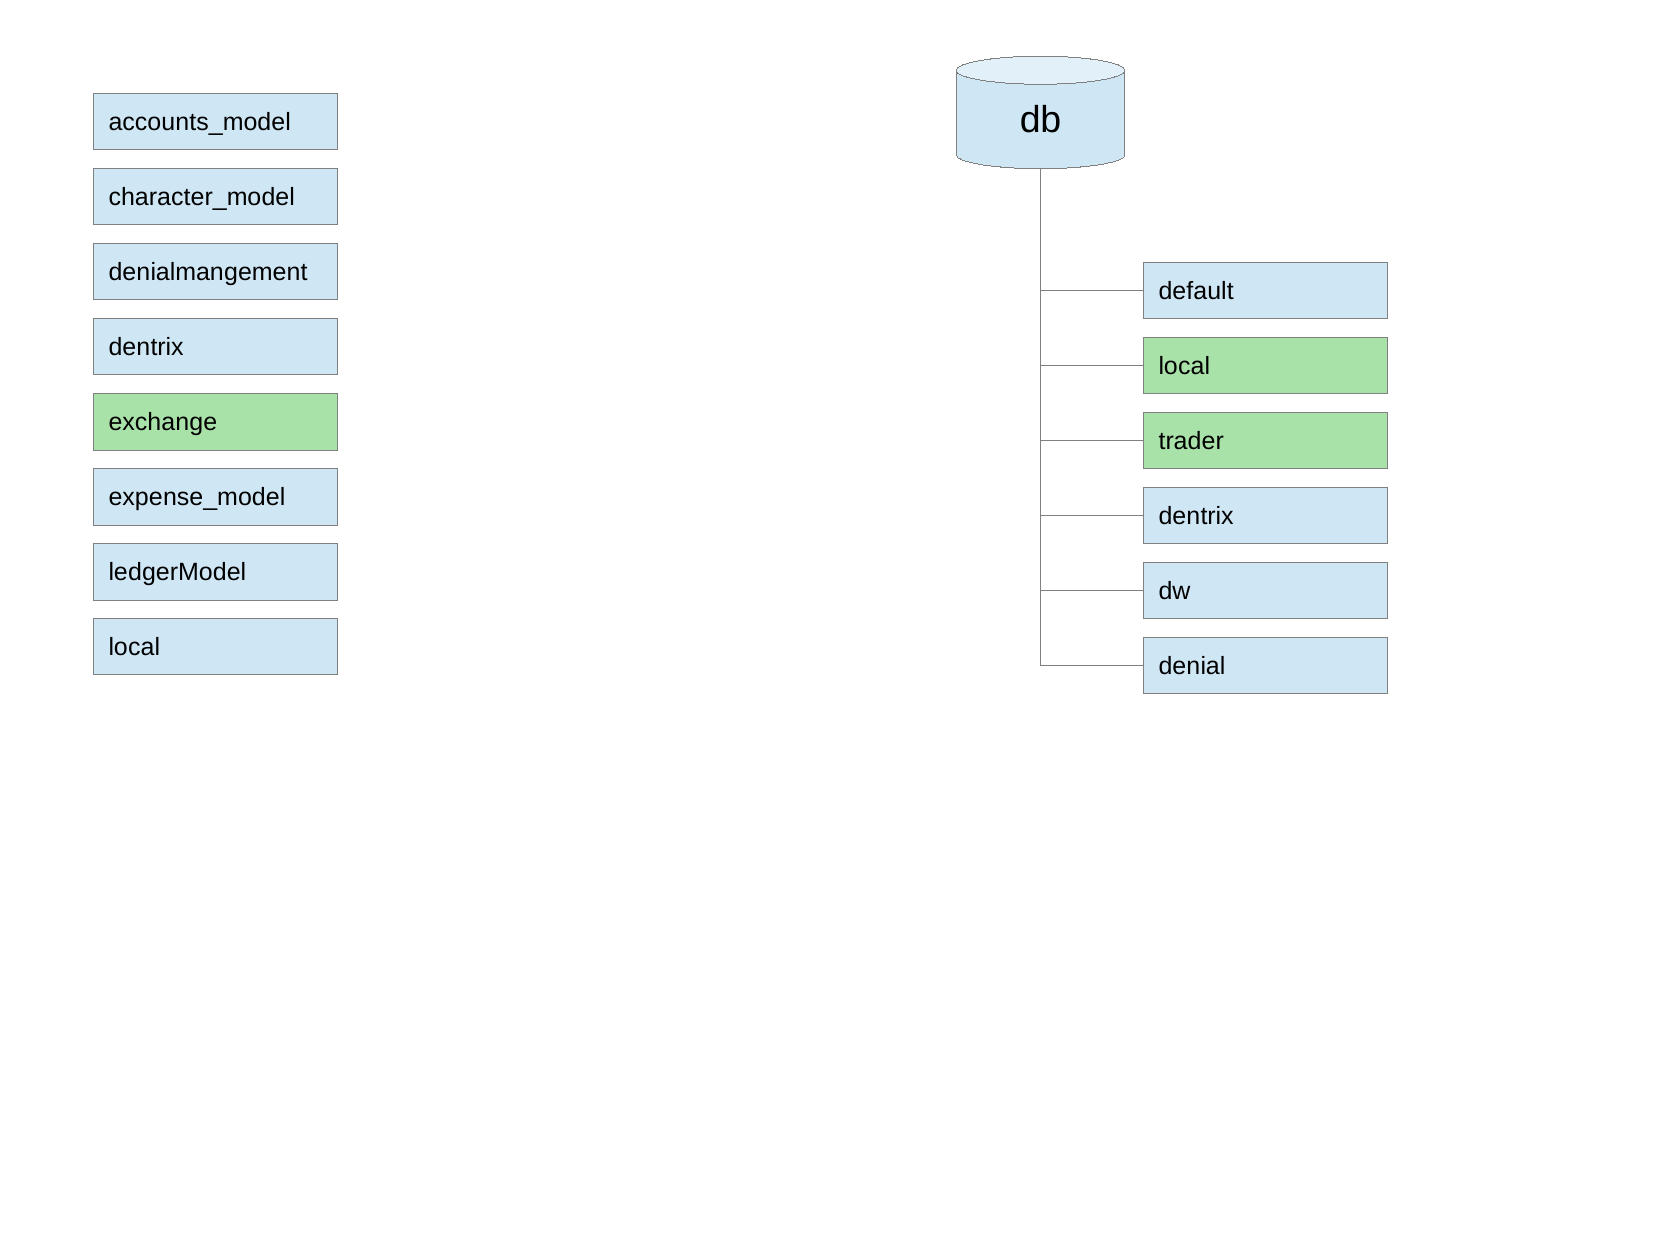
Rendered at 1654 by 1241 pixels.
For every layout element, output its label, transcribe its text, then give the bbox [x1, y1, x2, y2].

text_box dentrix [1143, 487, 1388, 544]
text_box accounts_model [93, 93, 338, 150]
text_box local [93, 618, 338, 675]
text_box exchange [93, 393, 338, 451]
text_box expense_model [93, 468, 338, 526]
text_box character_model [93, 168, 338, 225]
text_box dentrix [93, 318, 338, 375]
text_box local [1143, 337, 1388, 394]
text_box denial [1143, 637, 1388, 694]
text_box default [1143, 262, 1388, 319]
text_box dw [1143, 562, 1388, 619]
text_box denialmangement [93, 243, 338, 300]
text_box ledgerModel [93, 543, 338, 601]
text_box trader [1143, 412, 1388, 469]
text_box db [956, 72, 1125, 169]
